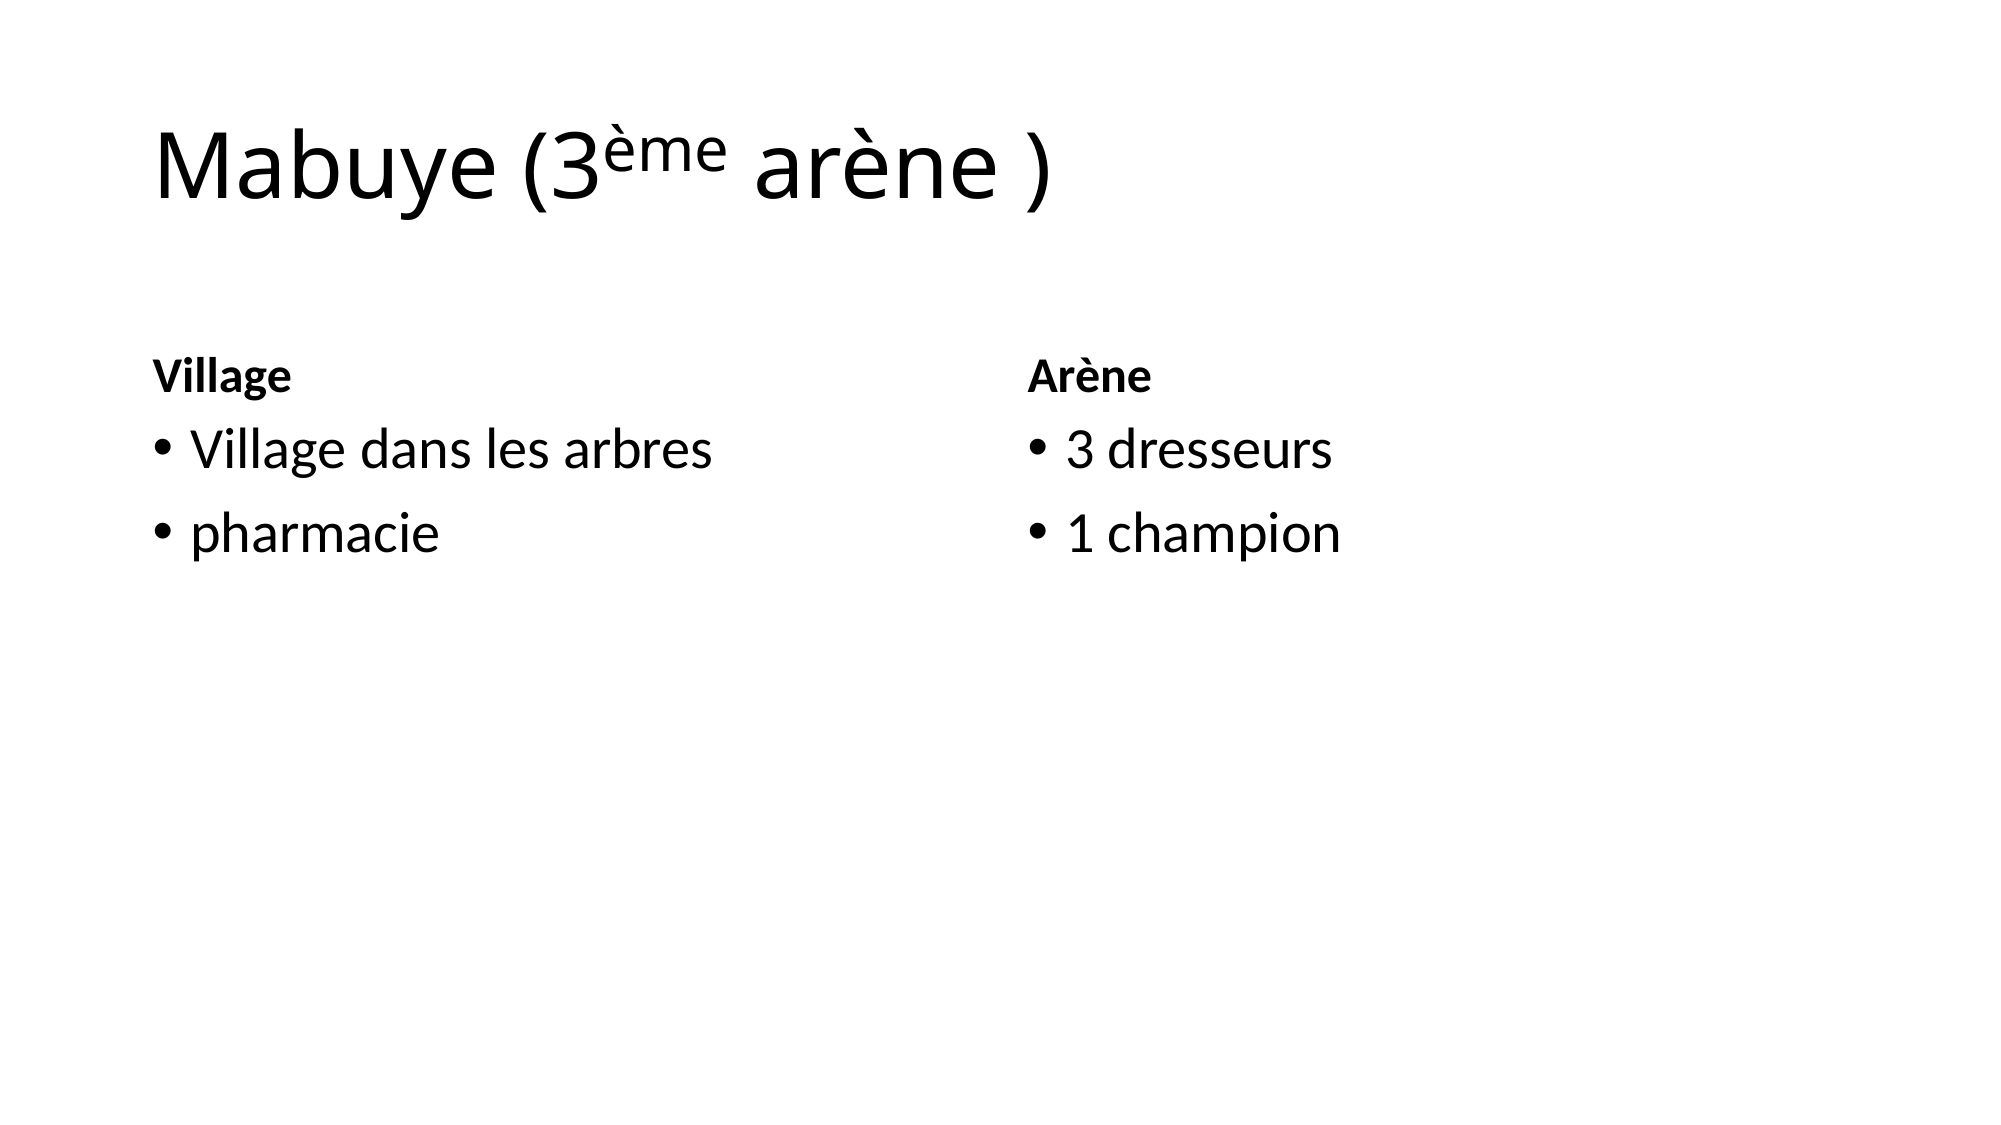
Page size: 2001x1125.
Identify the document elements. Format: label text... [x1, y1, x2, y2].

list 3 dresseurs 1 champion [1012, 410, 1863, 1016]
list Village dans les arbres pharmacie [137, 410, 984, 1016]
title Mabuye (3ème arène ) [137, 59, 1863, 278]
list Village [137, 275, 984, 410]
list Arène [1012, 275, 1863, 410]
